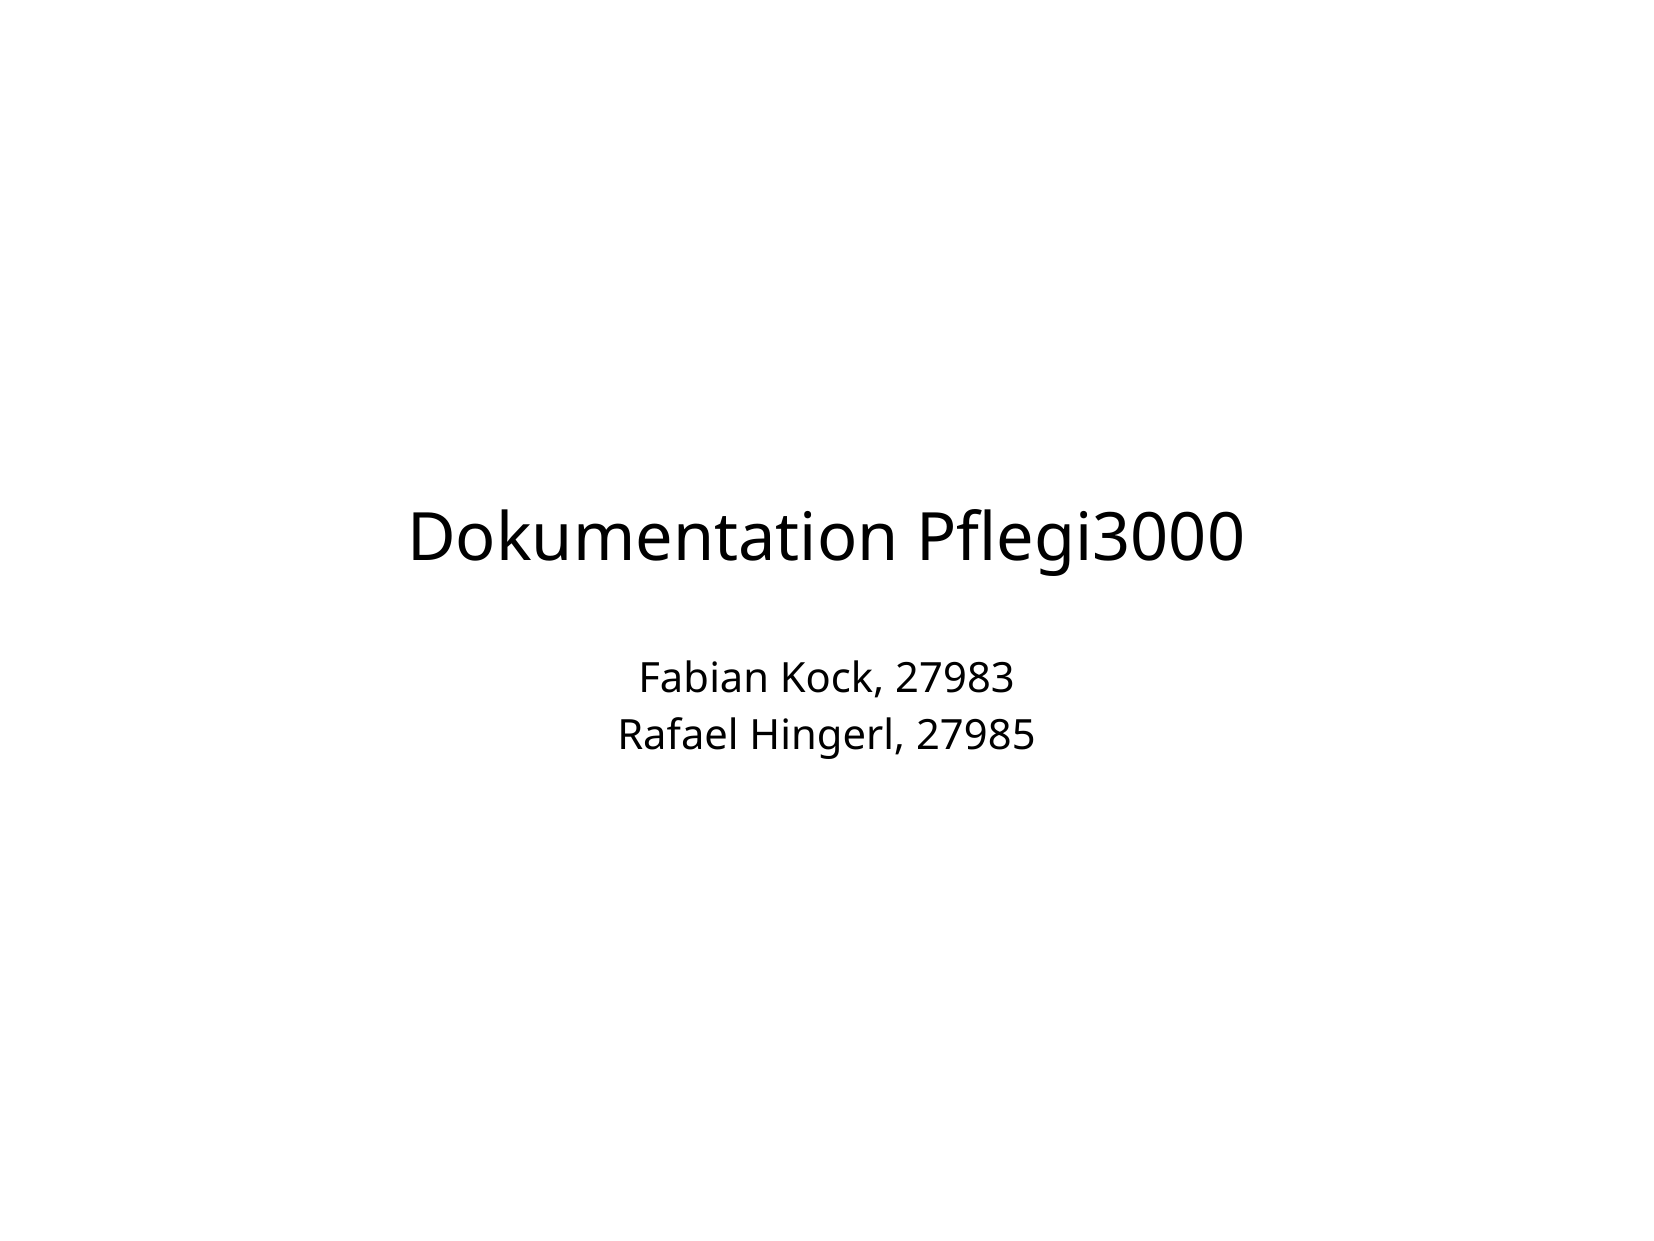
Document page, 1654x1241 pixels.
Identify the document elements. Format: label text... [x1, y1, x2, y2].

subtitle Dokumentation Pflegi3000 Fabian Kock, 27983 Rafael Hingerl, 27985 [82, 141, 1571, 1109]
